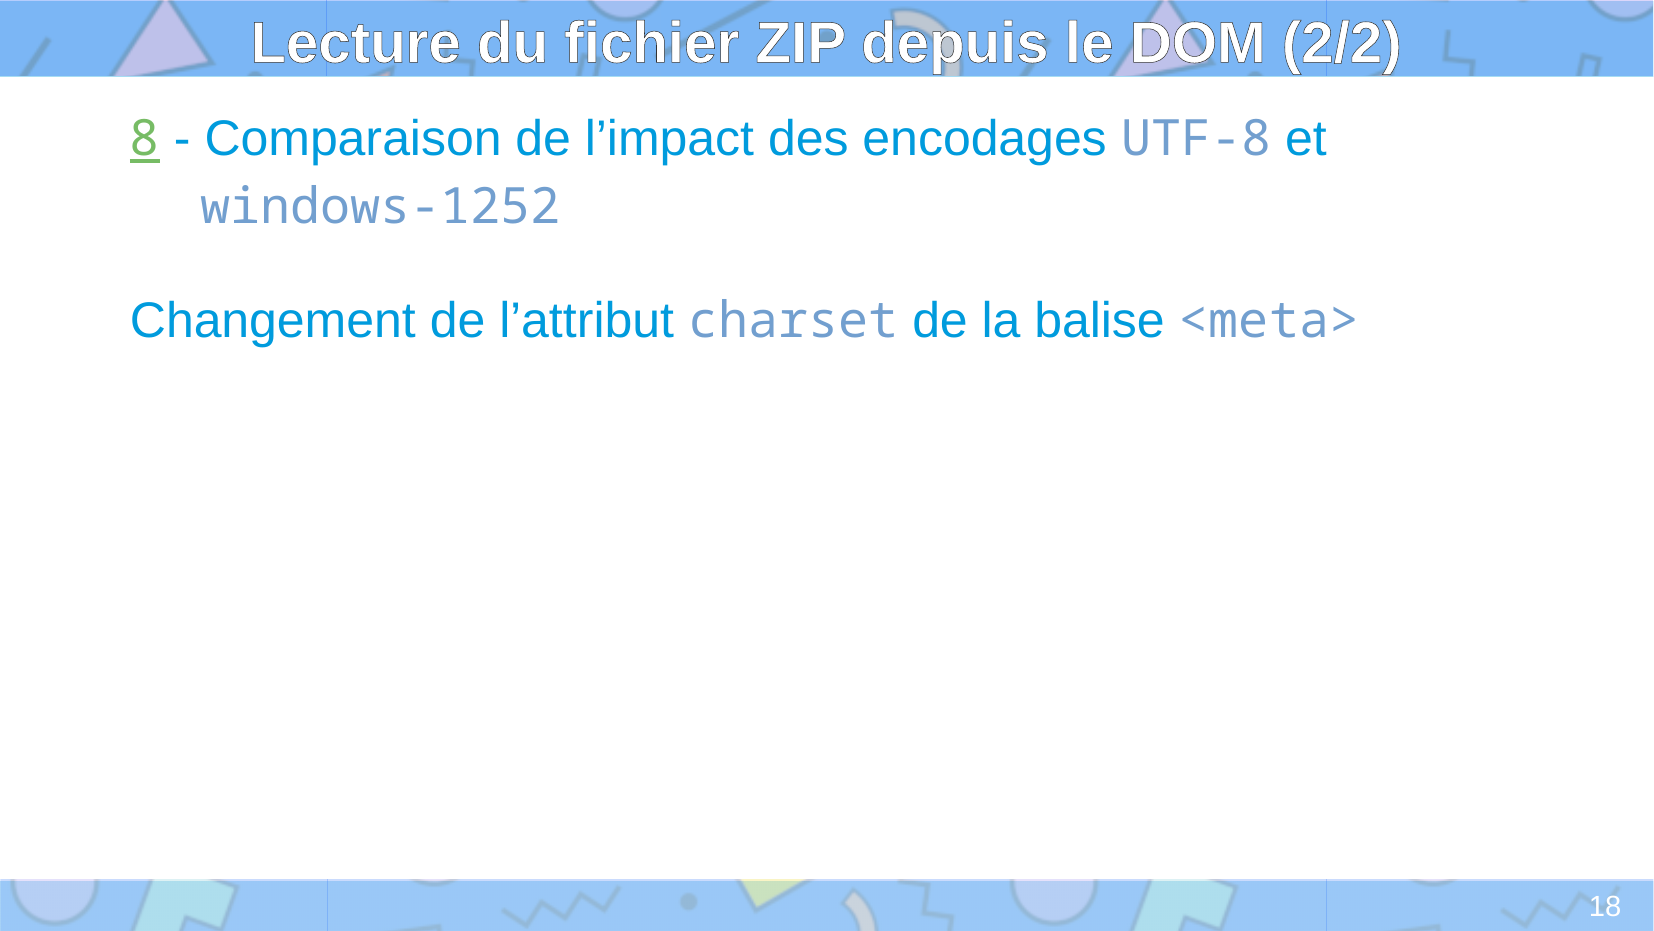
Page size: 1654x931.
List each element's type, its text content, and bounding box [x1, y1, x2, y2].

picture [0, 879, 1654, 931]
picture [0, 0, 1654, 76]
title Lecture du fichier ZIP depuis le DOM (2/2) [59, 3, 1595, 82]
list 8 - Comparaison de l’impact des encodages UTF-8 et windows-1252 Changement de l’attribut charset de la balise <meta> [59, 101, 1595, 863]
